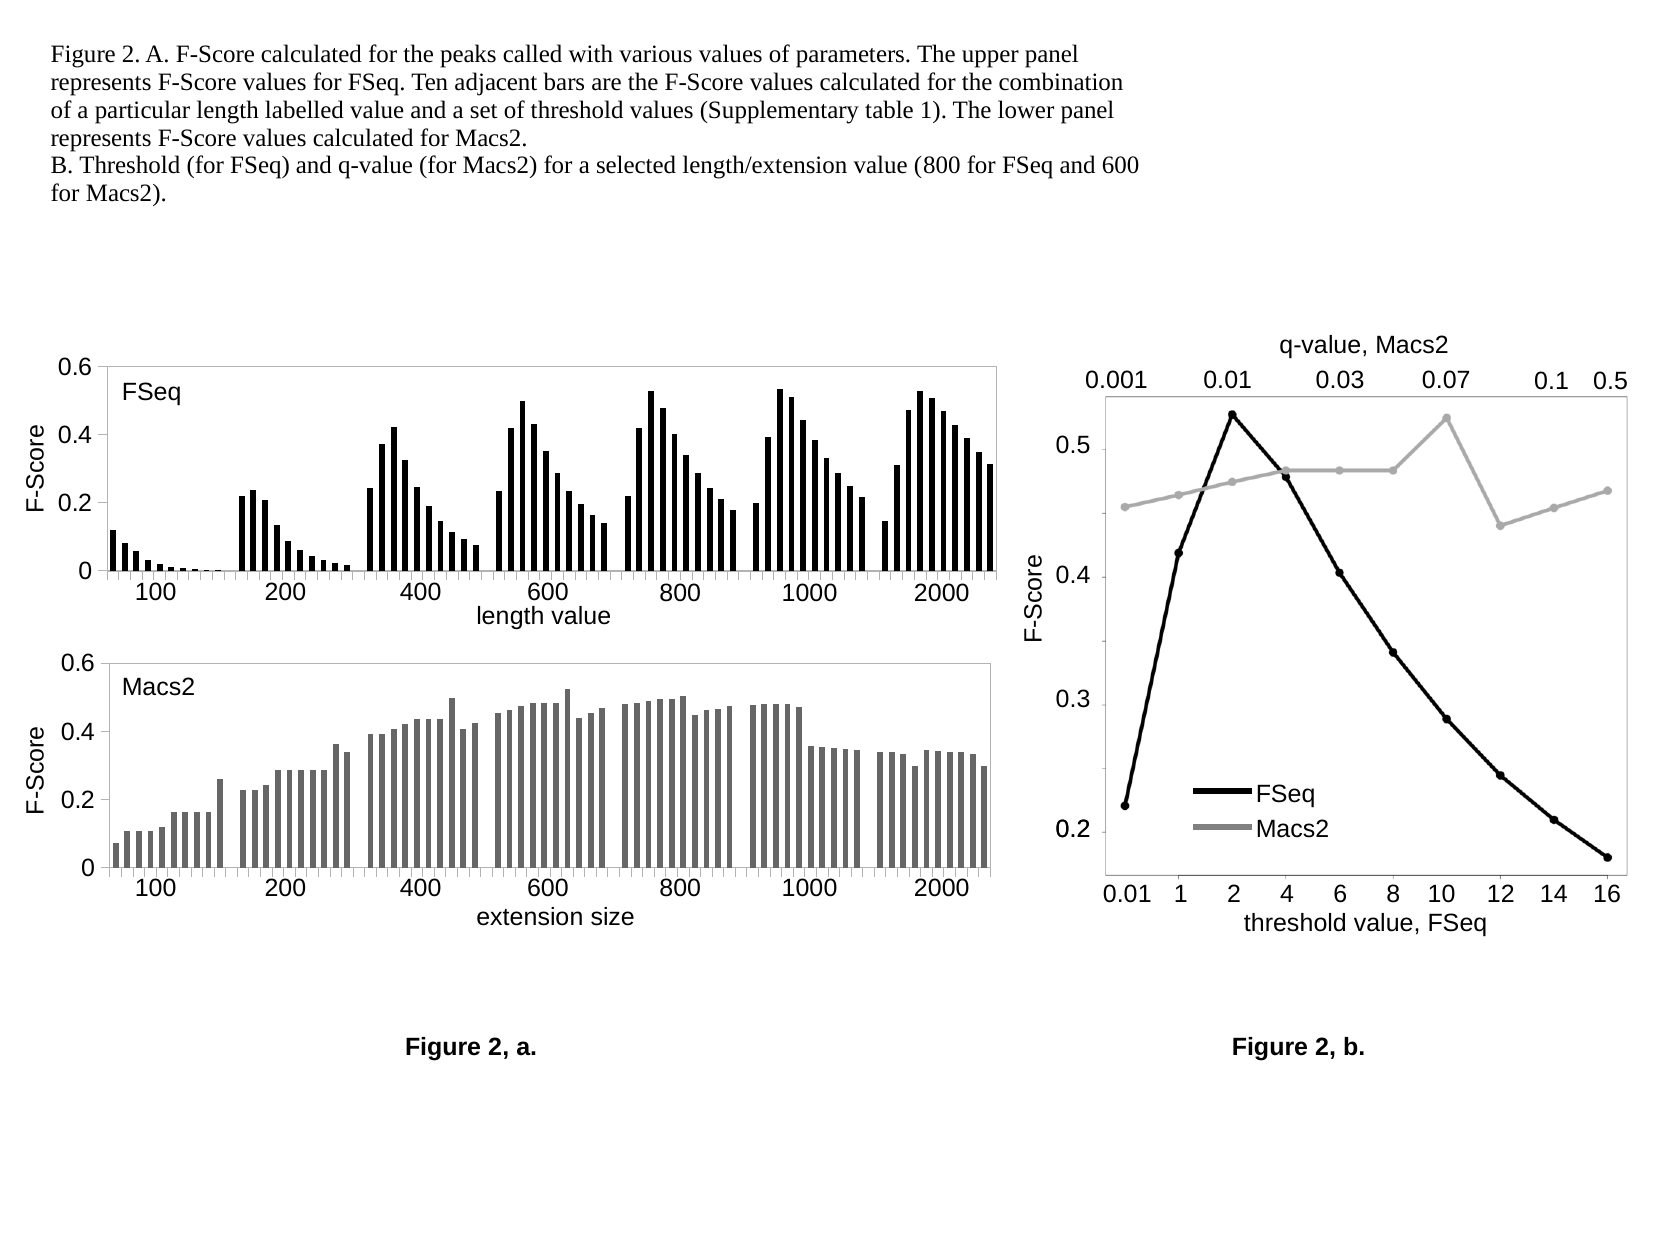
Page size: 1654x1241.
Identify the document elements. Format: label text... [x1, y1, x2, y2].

text_box FSeq [1241, 771, 1331, 807]
text_box 200 [249, 865, 322, 912]
text_box 0.2 [1040, 807, 1121, 853]
text_box 16 [1578, 872, 1639, 919]
text_box 2000 [899, 570, 985, 617]
chart [38, 348, 1016, 590]
text_box 0.4 [1055, 553, 1121, 599]
text_box Figure 2, b. [1217, 1025, 1381, 1071]
text_box Figure 2. A. F-Score calculated for the peaks called with various values of parameters. The upper panel represents F-Score values for FSeq. Ten adjacent bars are the F-Score values calculated for the combination of a particular length labelled value and a set of threshold values (Supplementary table 1). The lower panel represents F-Score values calculated for Macs2. B. Threshold (for FSeq) and q-value (for Macs2) for a selected length/extension value (800 for FSeq and 600 for Macs2). [35, 33, 1155, 217]
text_box 800 [644, 866, 717, 912]
text_box 10 [1413, 872, 1472, 918]
text_box 100 [120, 570, 192, 616]
text_box F-Score [13, 409, 57, 529]
text_box 200 [249, 570, 322, 616]
text_box 0.5 [1040, 423, 1121, 469]
text_box 400 [384, 570, 457, 617]
text_box 8 [1371, 872, 1413, 918]
text_box 0.001 [1070, 358, 1164, 404]
text_box 0.01 [1188, 358, 1269, 404]
text_box 600 [512, 570, 584, 594]
text_box length value [461, 594, 627, 640]
text_box Macs2 [107, 665, 262, 711]
text_box 1 [1159, 872, 1212, 918]
text_box FSeq [107, 370, 262, 416]
text_box 0.03 [1300, 358, 1381, 405]
text_box 100 [120, 865, 192, 912]
text_box 0.01 [1088, 872, 1159, 918]
picture [1097, 383, 1631, 872]
text_box 0.1 [1519, 358, 1600, 405]
text_box 4 [1265, 872, 1318, 918]
text_box 800 [644, 570, 717, 617]
text_box Macs2 [1241, 807, 1347, 853]
chart [41, 645, 1010, 886]
text_box 2 [1212, 872, 1265, 918]
text_box 2000 [899, 866, 985, 912]
text_box F-Score [13, 711, 57, 830]
text_box q-value, Macs2 [1264, 323, 1465, 369]
text_box 1000 [766, 866, 853, 912]
text_box 0.3 [1040, 677, 1121, 723]
text_box 0.5 [1578, 359, 1644, 405]
text_box 14 [1525, 872, 1578, 919]
text_box Figure 2, a. [390, 1025, 553, 1071]
text_box 1000 [766, 570, 853, 617]
text_box [5, 307, 1654, 960]
text_box 6 [1318, 872, 1371, 918]
text_box 400 [384, 865, 457, 912]
text_box threshold value, FSeq [1229, 918, 1504, 948]
text_box extension size [461, 895, 651, 942]
text_box 12 [1472, 872, 1525, 919]
text_box F-Score [1011, 540, 1055, 659]
text_box 600 [512, 866, 584, 895]
text_box 0.07 [1407, 358, 1488, 405]
